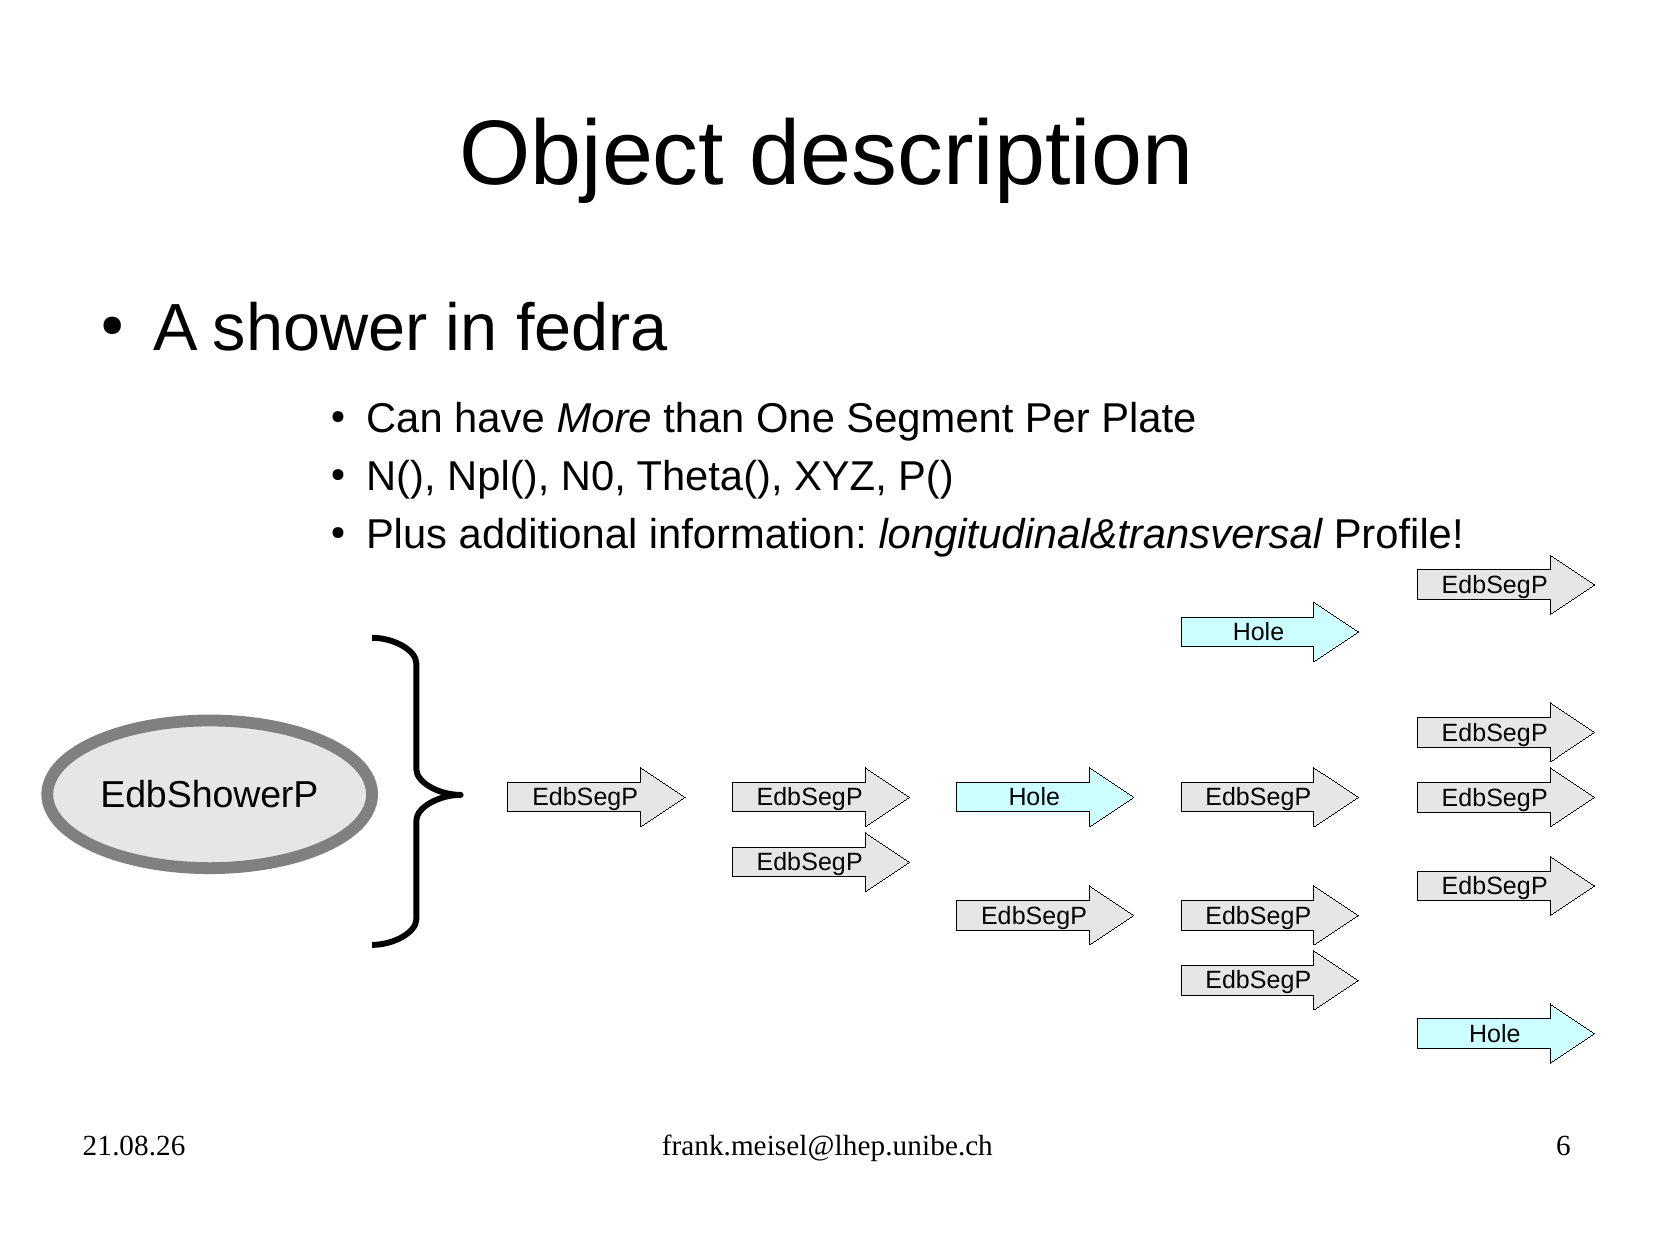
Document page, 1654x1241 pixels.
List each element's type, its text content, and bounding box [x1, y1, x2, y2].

text_box Hole [1181, 602, 1359, 662]
text_box Hole [956, 767, 1134, 827]
text_box EdbSegP [1417, 555, 1595, 615]
text_box EdbSegP [1417, 702, 1595, 762]
text_box EdbSegP [956, 885, 1134, 945]
text_box EdbSegP [732, 767, 910, 827]
text_box Hole [1417, 1003, 1595, 1064]
text_box EdbSegP [1181, 885, 1359, 945]
text_box EdbSegP [732, 832, 910, 892]
text_box EdbSegP [1181, 950, 1359, 1010]
list A shower in fedra Can have More than One Segment Per Plate N(), Npl(), N0, Theta(), XYZ, P() Plus additional information: longitudinal&transversal Profile! [82, 290, 1595, 1094]
text_box EdbSegP [1417, 767, 1595, 827]
text_box EdbShowerP [47, 720, 373, 869]
text_box EdbSegP [507, 767, 686, 827]
text_box EdbSegP [1181, 767, 1359, 827]
title Object description [82, 49, 1571, 257]
text_box EdbSegP [1417, 856, 1595, 916]
